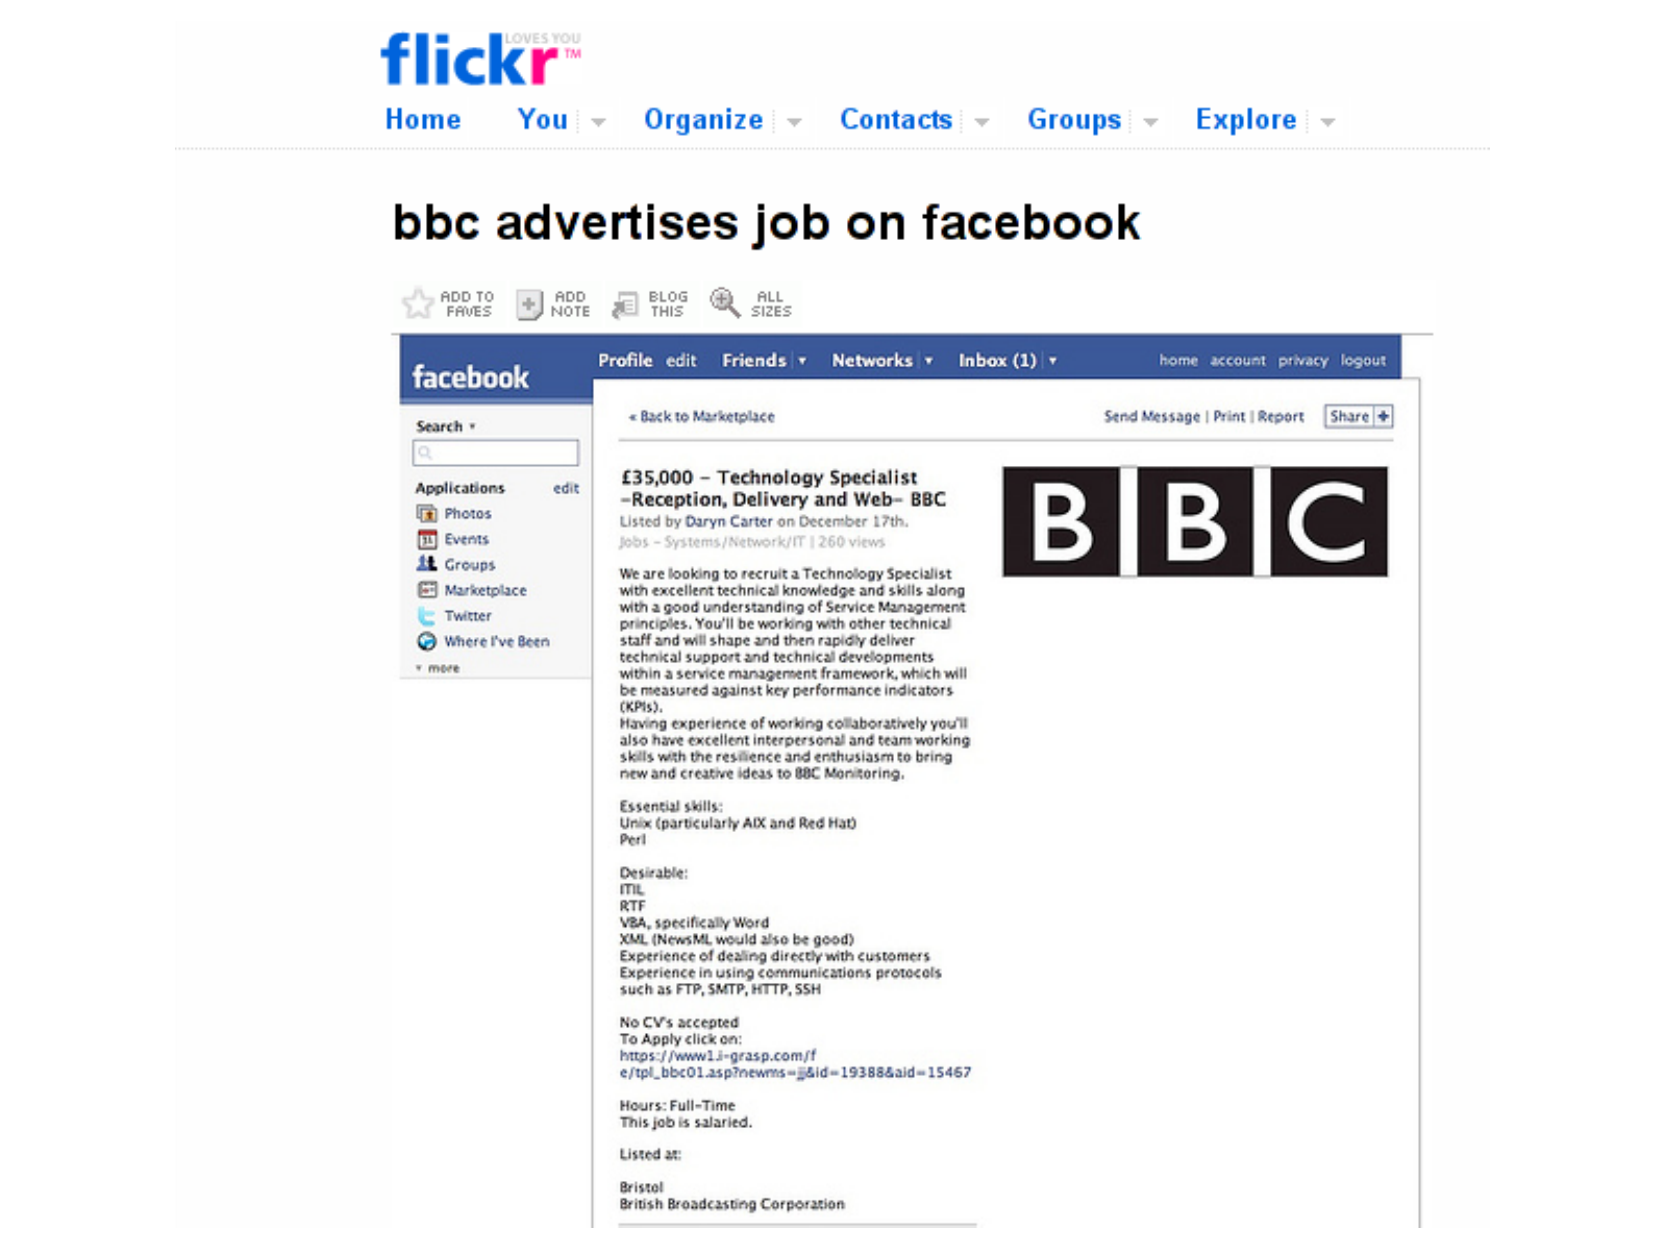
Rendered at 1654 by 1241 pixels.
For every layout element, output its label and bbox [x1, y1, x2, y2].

picture [175, 21, 1490, 1228]
